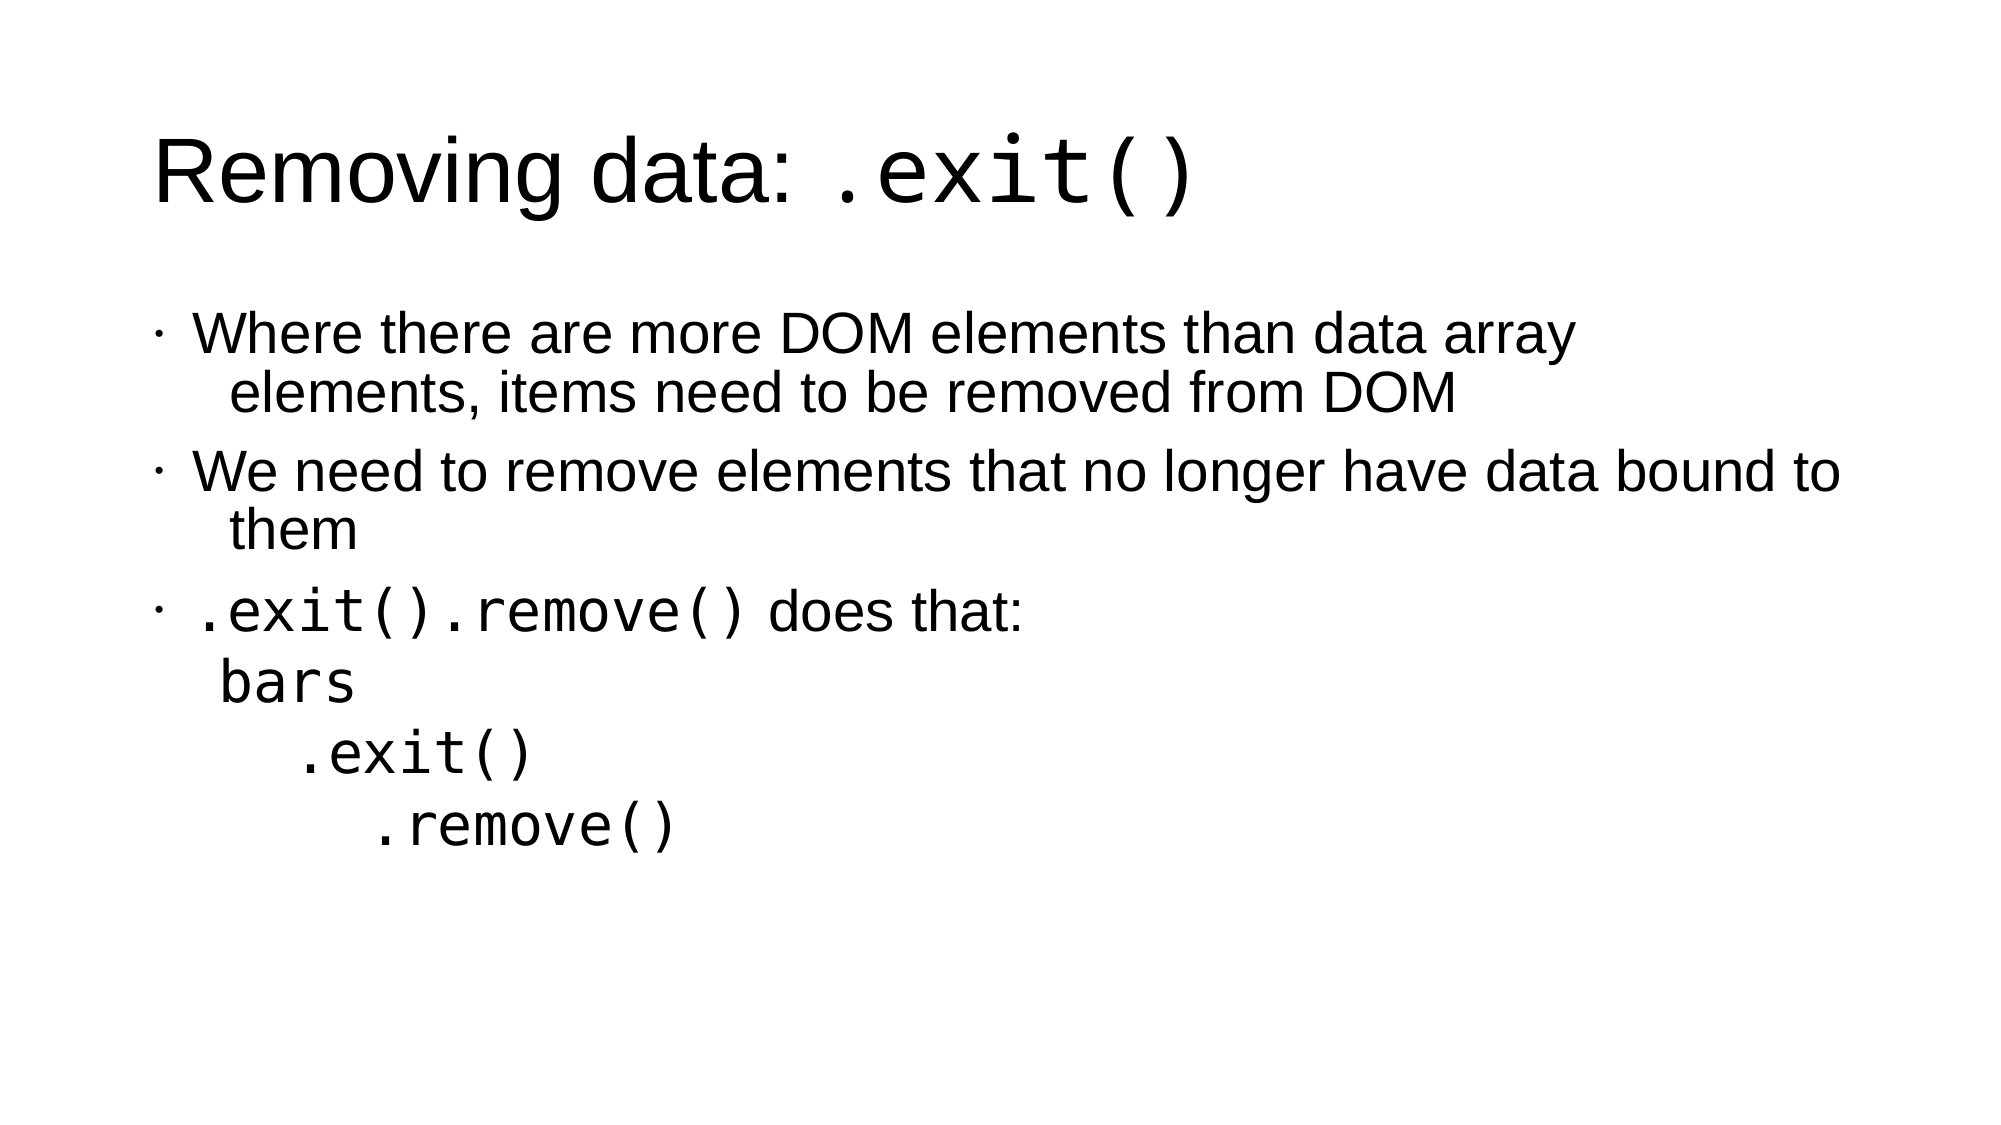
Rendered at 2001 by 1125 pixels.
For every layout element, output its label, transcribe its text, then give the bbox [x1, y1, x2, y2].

title Removing data: .exit() [137, 59, 1863, 278]
list Where there are more DOM elements than data array elements, items need to be removed from DOM We need to remove elements that no longer have data bound to them .exit().remove() does that: bars .exit() .remove() [137, 299, 1863, 1014]
